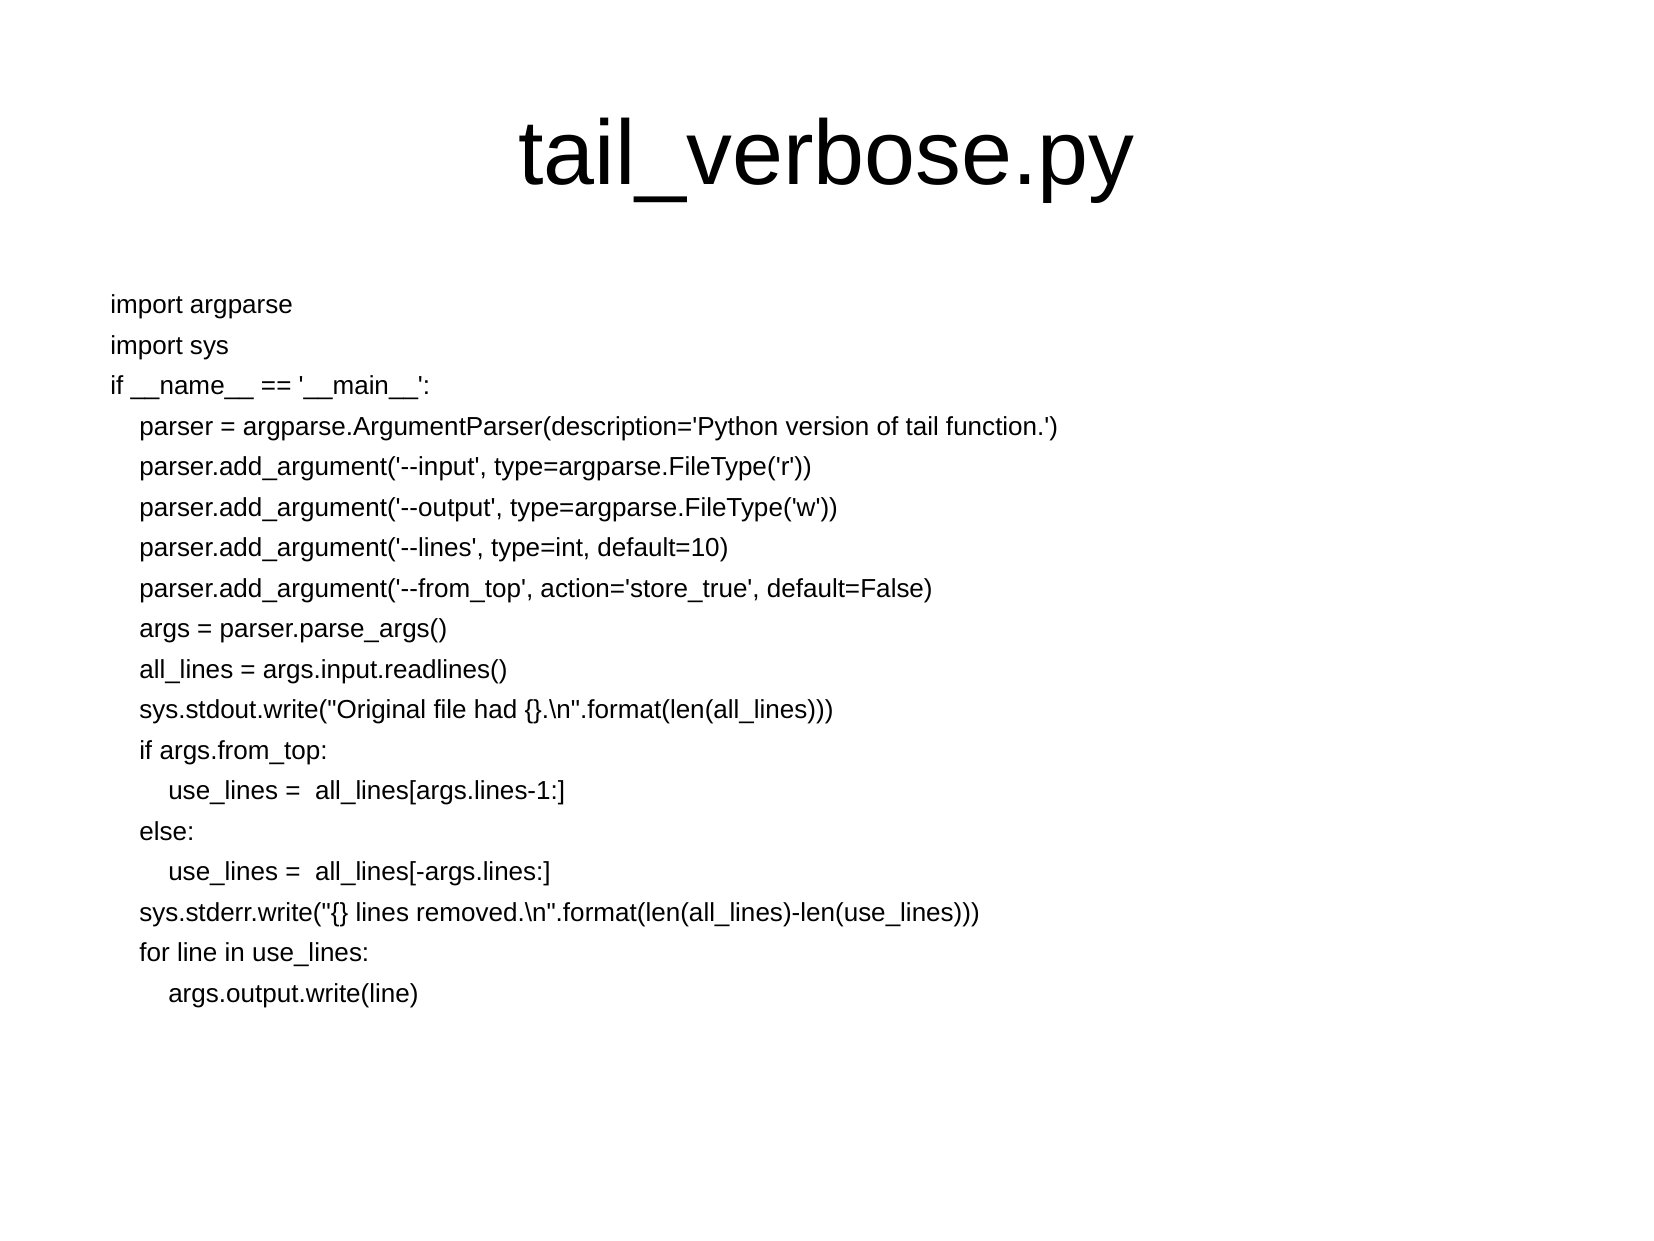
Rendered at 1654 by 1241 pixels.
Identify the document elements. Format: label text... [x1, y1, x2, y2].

title tail_verbose.py [82, 49, 1571, 257]
list import argparse import sys if __name__ == '__main__': parser = argparse.ArgumentParser(description='Python version of tail function.') parser.add_argument('--input', type=argparse.FileType('r')) parser.add_argument('--output', type=argparse.FileType('w')) parser.add_argument('--lines', type=int, default=10) parser.add_argument('--from_top', action='store_true', default=False) args = parser.parse_args() all_lines = args.input.readlines() sys.stdout.write("Original file had {}.\n".format(len(all_lines))) if args.from_top: use_lines = all_lines[args.lines-1:] else: use_lines = all_lines[-args.lines:] sys.stderr.write("{} lines removed.\n".format(len(all_lines)-len(use_lines))) for line in use_lines: args.output.write(line) [82, 290, 1571, 1010]
